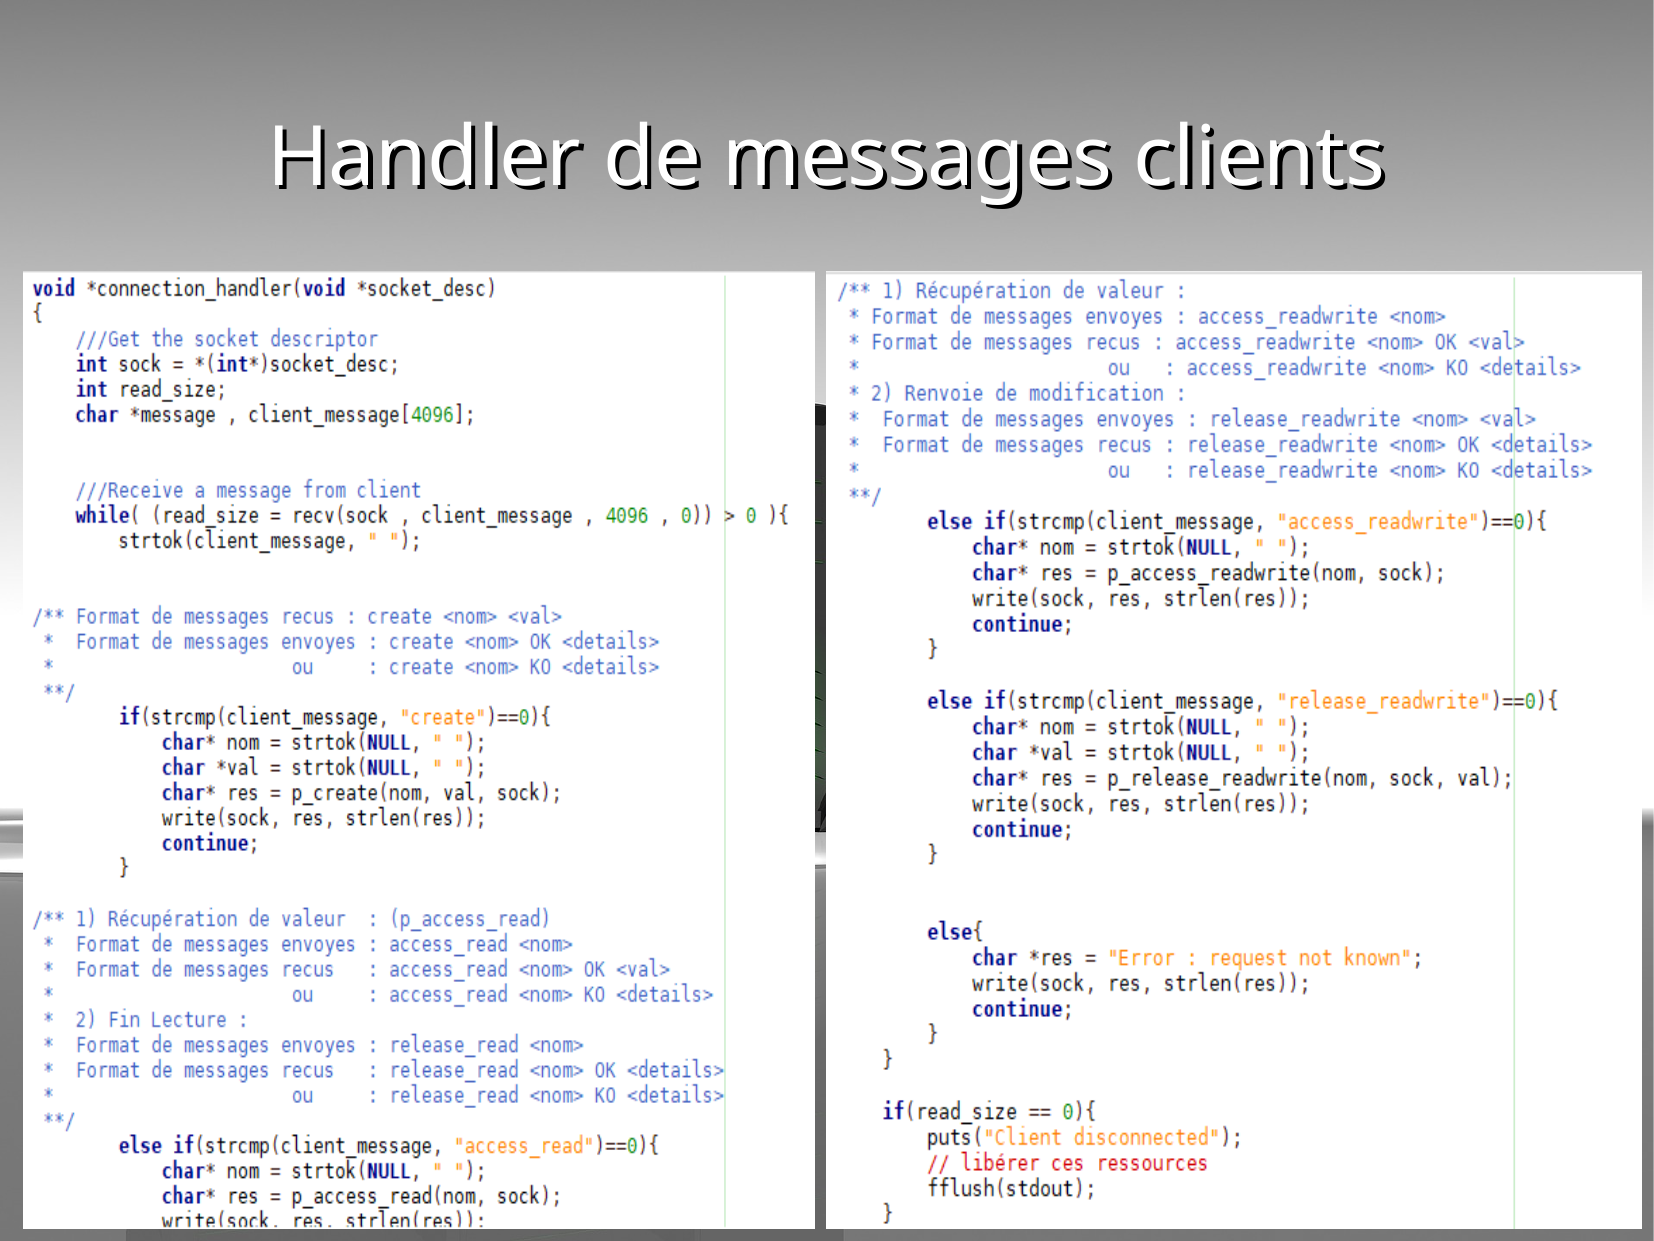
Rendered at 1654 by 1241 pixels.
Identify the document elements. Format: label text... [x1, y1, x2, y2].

title Handler de messages clients [82, 49, 1571, 257]
picture [0, 0, 1654, 1241]
